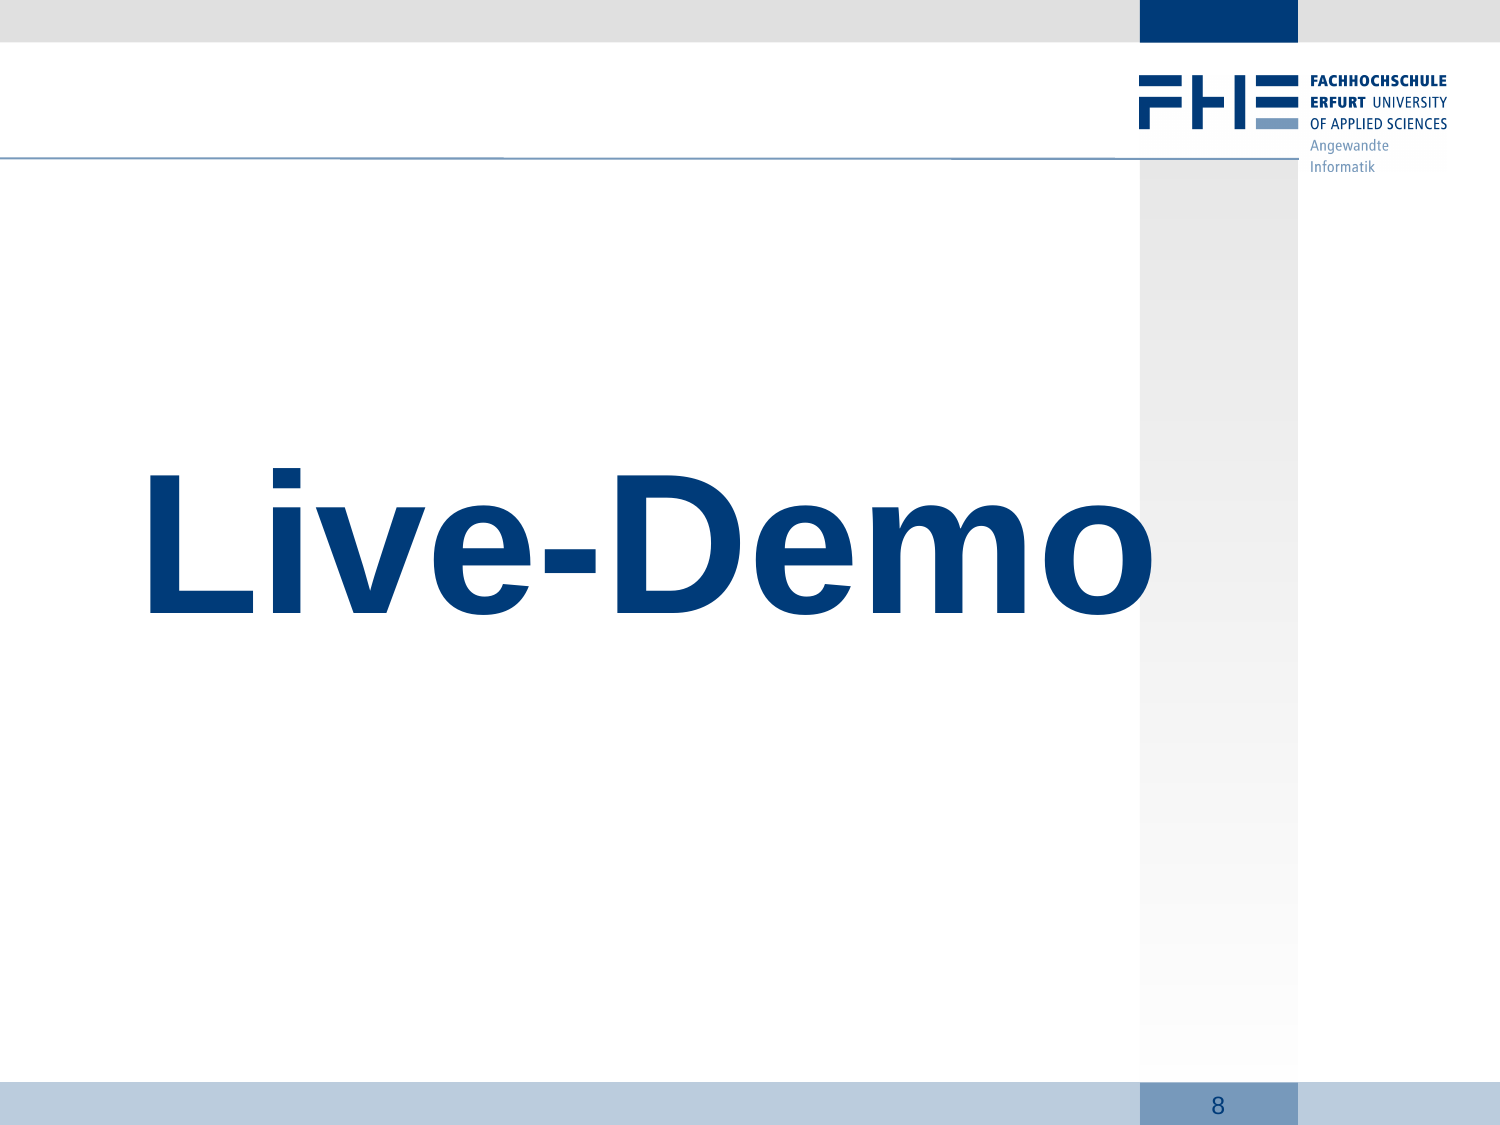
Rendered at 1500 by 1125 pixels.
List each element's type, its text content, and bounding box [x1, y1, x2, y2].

list Live-Demo [53, 172, 1500, 1083]
picture [1139, 75, 1447, 172]
